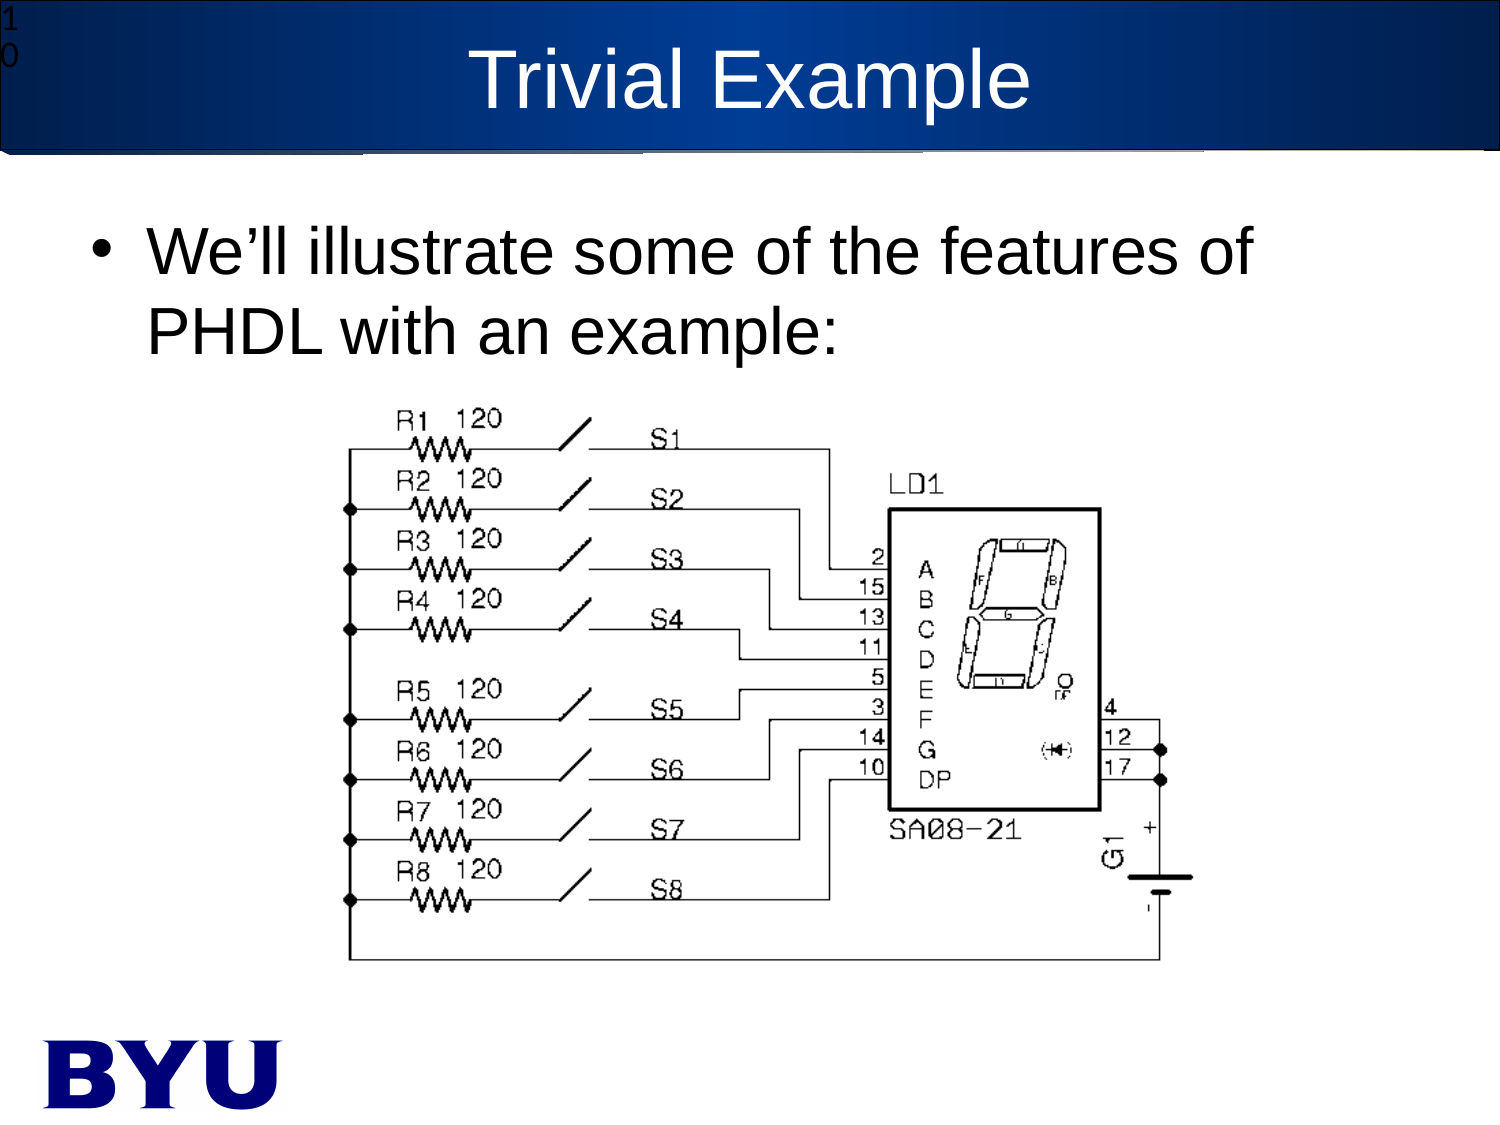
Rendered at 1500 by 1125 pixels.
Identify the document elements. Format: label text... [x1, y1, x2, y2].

picture [323, 390, 1200, 988]
title Trivial Example [75, 0, 1425, 150]
list We’ll illustrate some of the features of PHDL with an example: [75, 200, 1425, 1013]
picture [37, 1039, 288, 1111]
